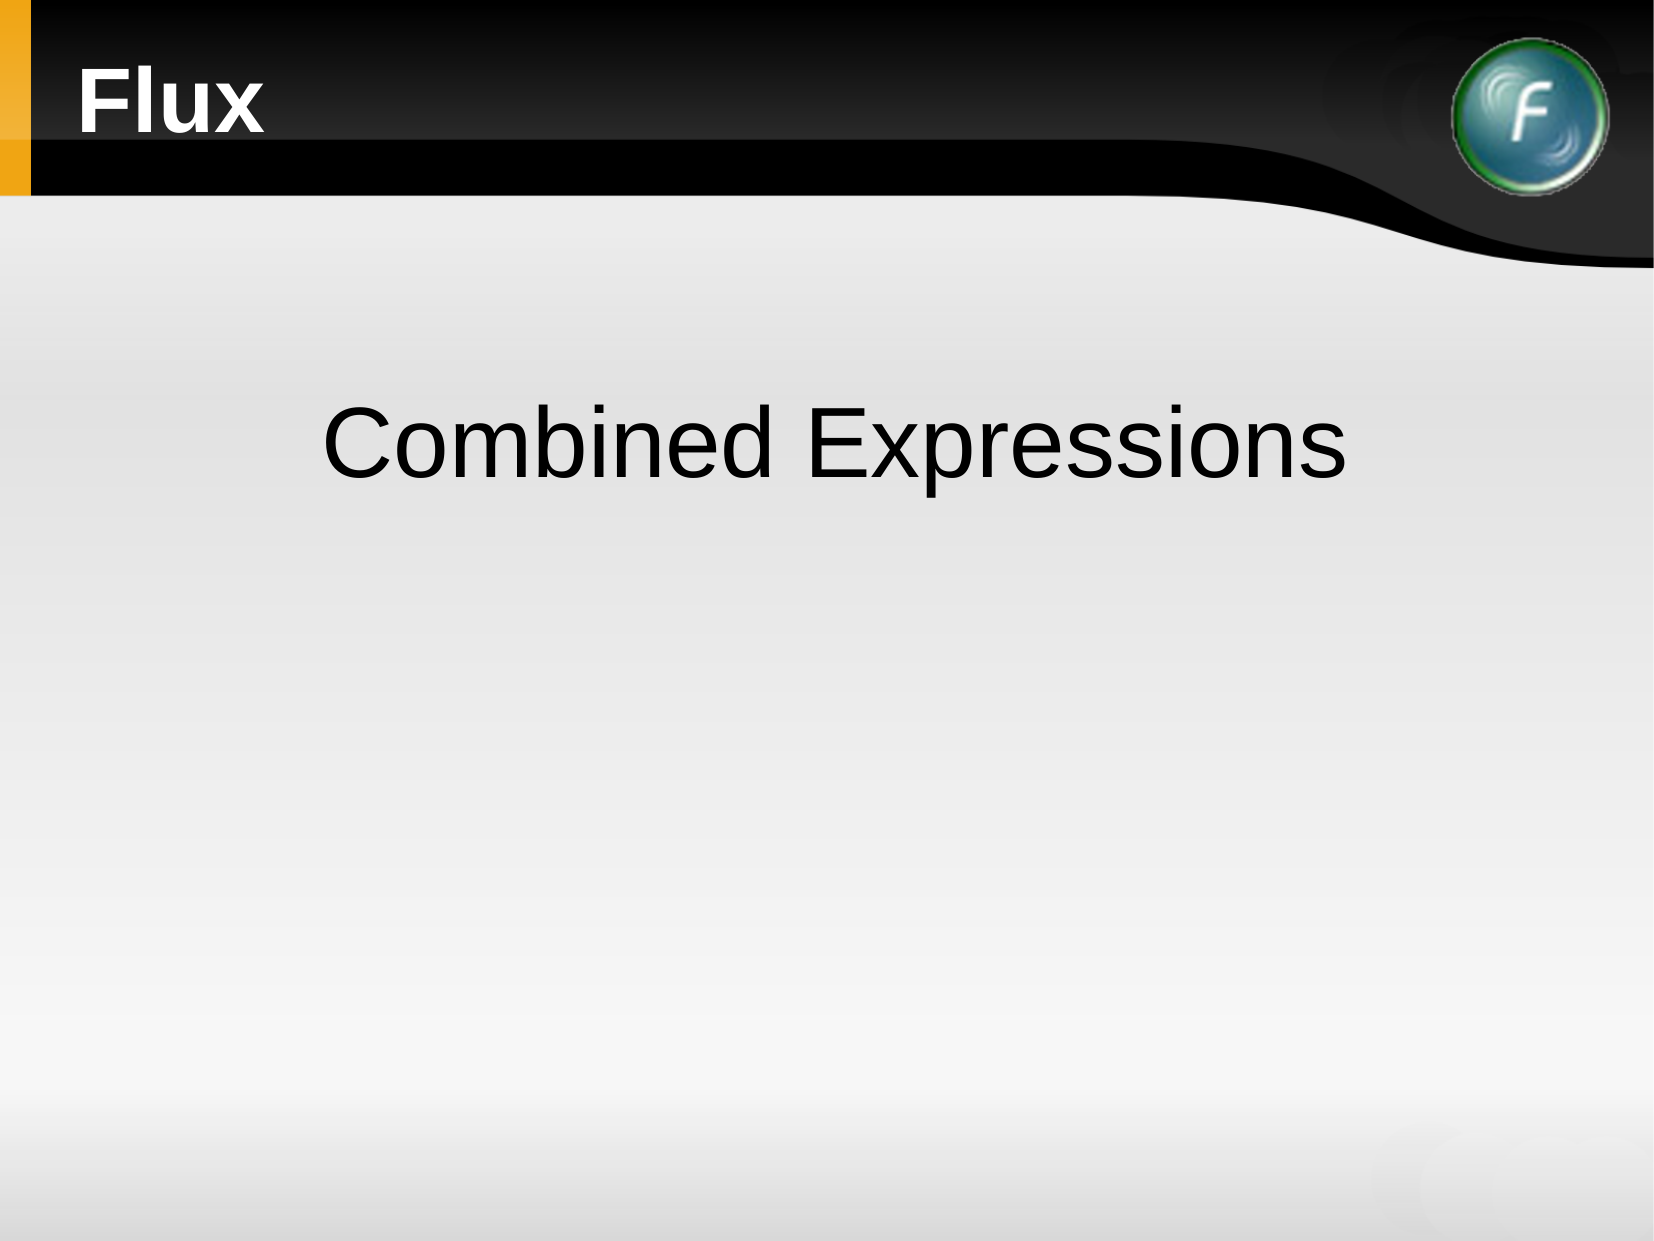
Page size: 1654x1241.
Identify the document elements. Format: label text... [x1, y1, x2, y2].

title Flux [76, 0, 1565, 208]
list Combined Expressions [82, 290, 1571, 1109]
picture [0, 0, 1654, 1241]
